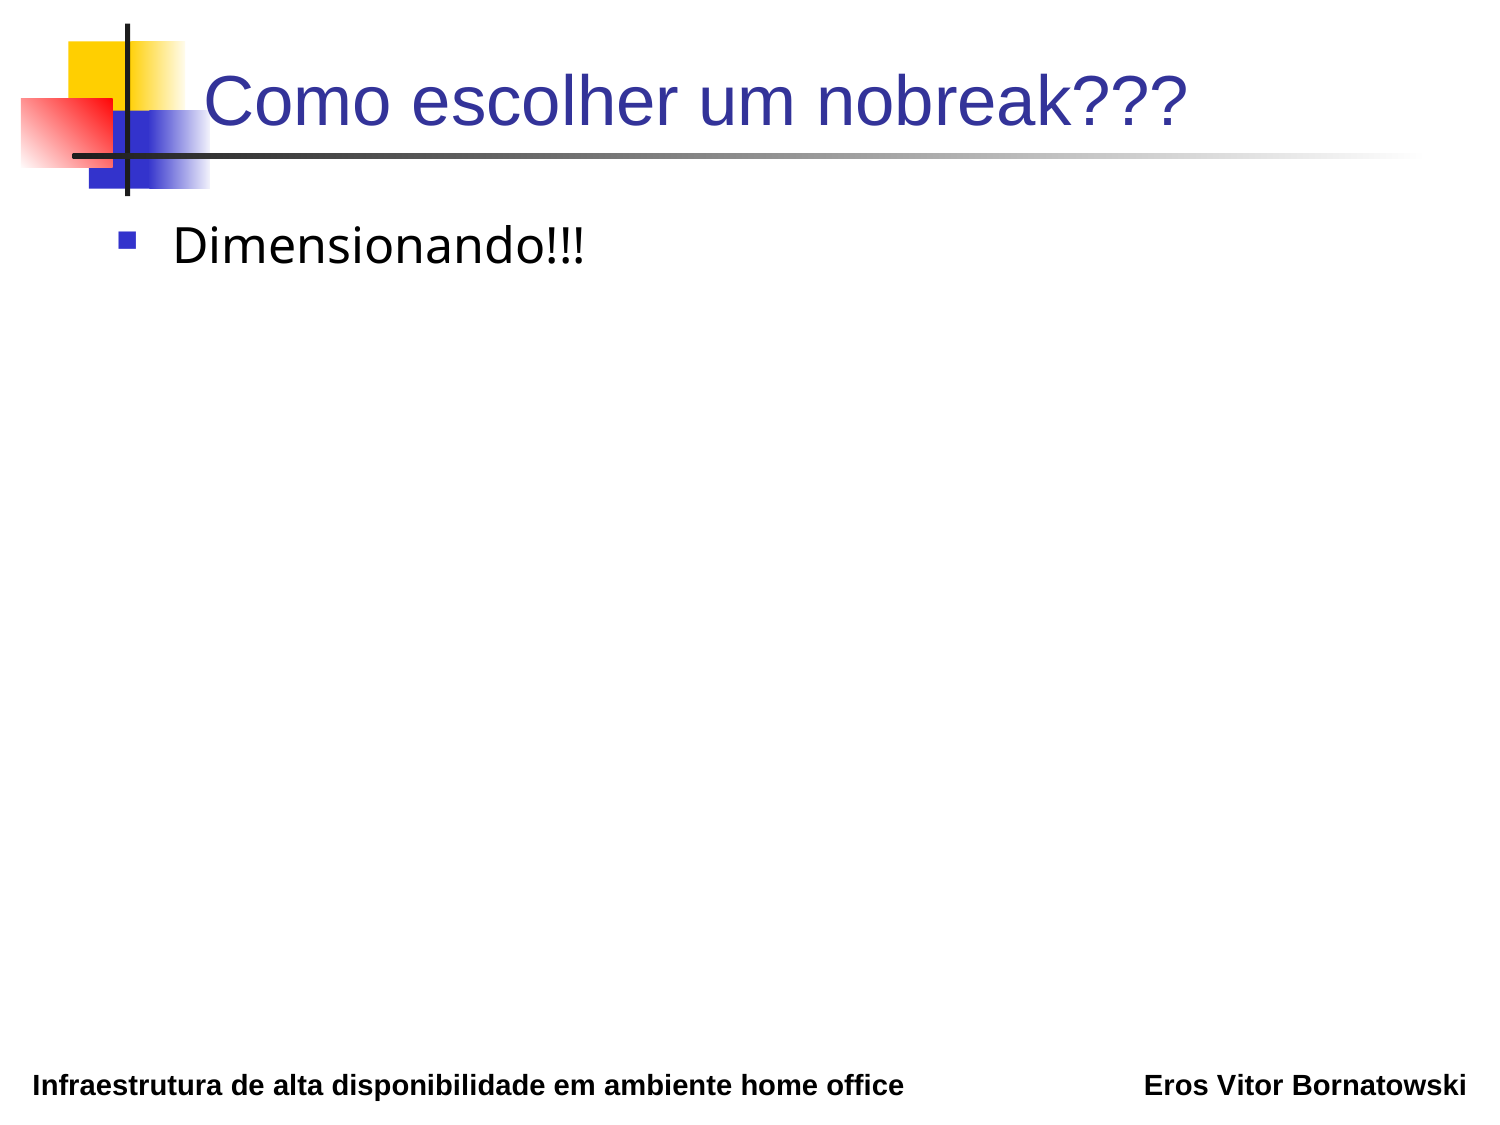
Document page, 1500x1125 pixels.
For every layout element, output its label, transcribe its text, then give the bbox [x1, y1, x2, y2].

list Dimensionando!!! [100, 206, 1447, 1024]
title Como escolher um nobreak??? [188, 46, 1468, 149]
